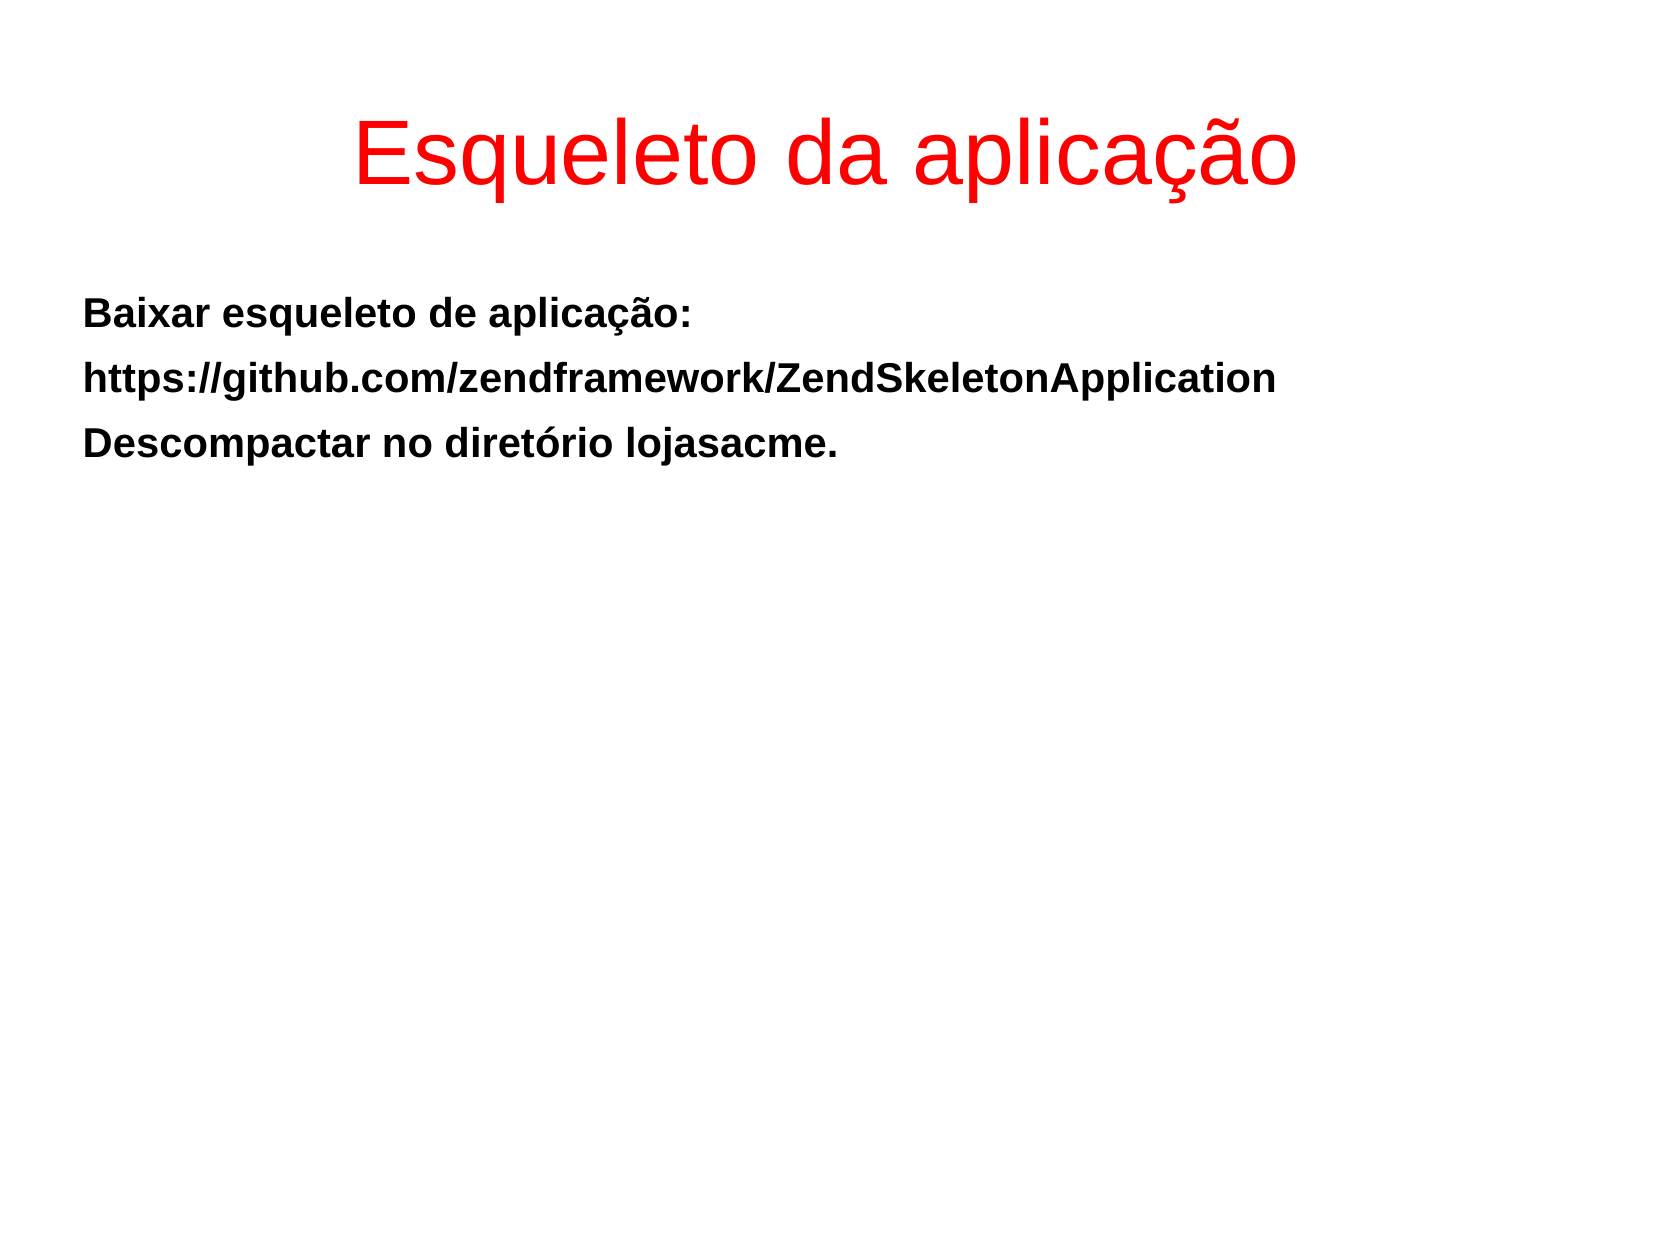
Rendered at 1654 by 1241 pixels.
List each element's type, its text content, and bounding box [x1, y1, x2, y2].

list Baixar esqueleto de aplicação: https://github.com/zendframework/ZendSkeletonApplication Descompactar no diretório lojasacme. [82, 290, 1571, 1010]
title Esqueleto da aplicação [82, 49, 1571, 257]
